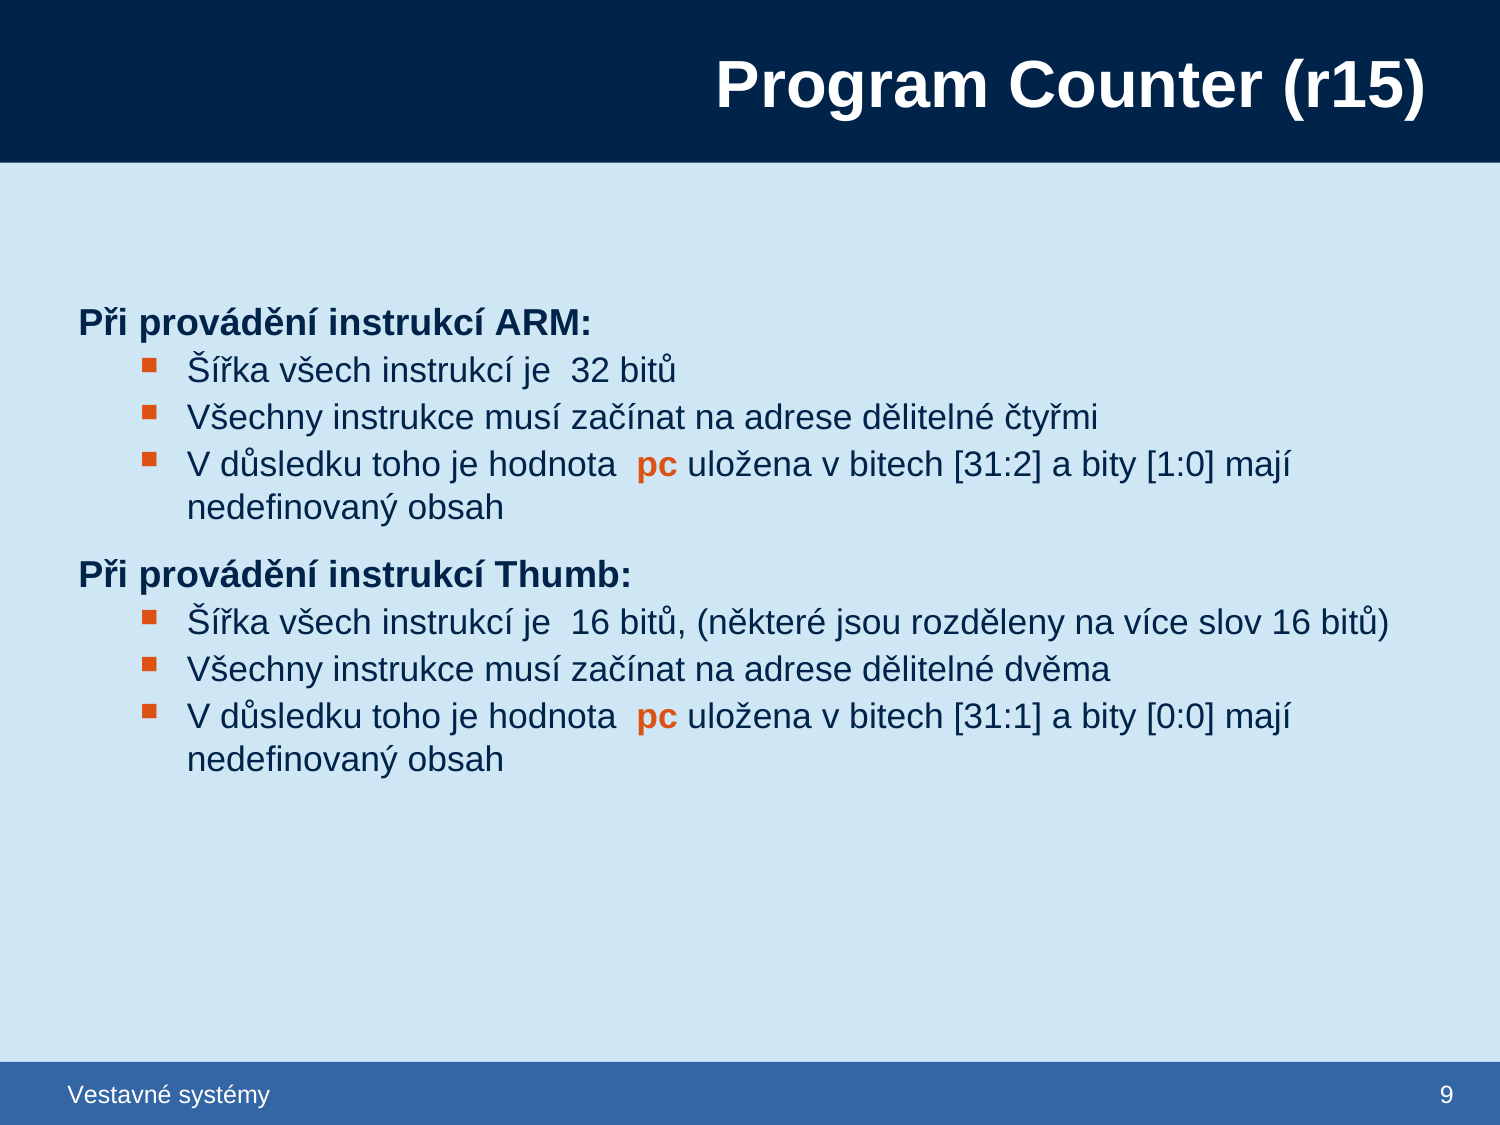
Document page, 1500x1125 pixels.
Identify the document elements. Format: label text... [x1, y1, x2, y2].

title Program Counter (r15) [324, 0, 1443, 163]
list Při provádění instrukcí ARM: Šířka všech instrukcí je 32 bitů Všechny instrukce musí začínat na adrese dělitelné čtyřmi V důsledku toho je hodnota pc uložena v bitech [31:2] a bity [1:0] mají nedefinovaný obsah Při provádění instrukcí Thumb: Šířka všech instrukcí je 16 bitů, (některé jsou rozděleny na více slov 16 bitů) Všechny instrukce musí začínat na adrese dělitelné dvěma V důsledku toho je hodnota pc uložena v bitech [31:1] a bity [0:0] mají nedefinovaný obsah [50, 187, 1450, 1026]
